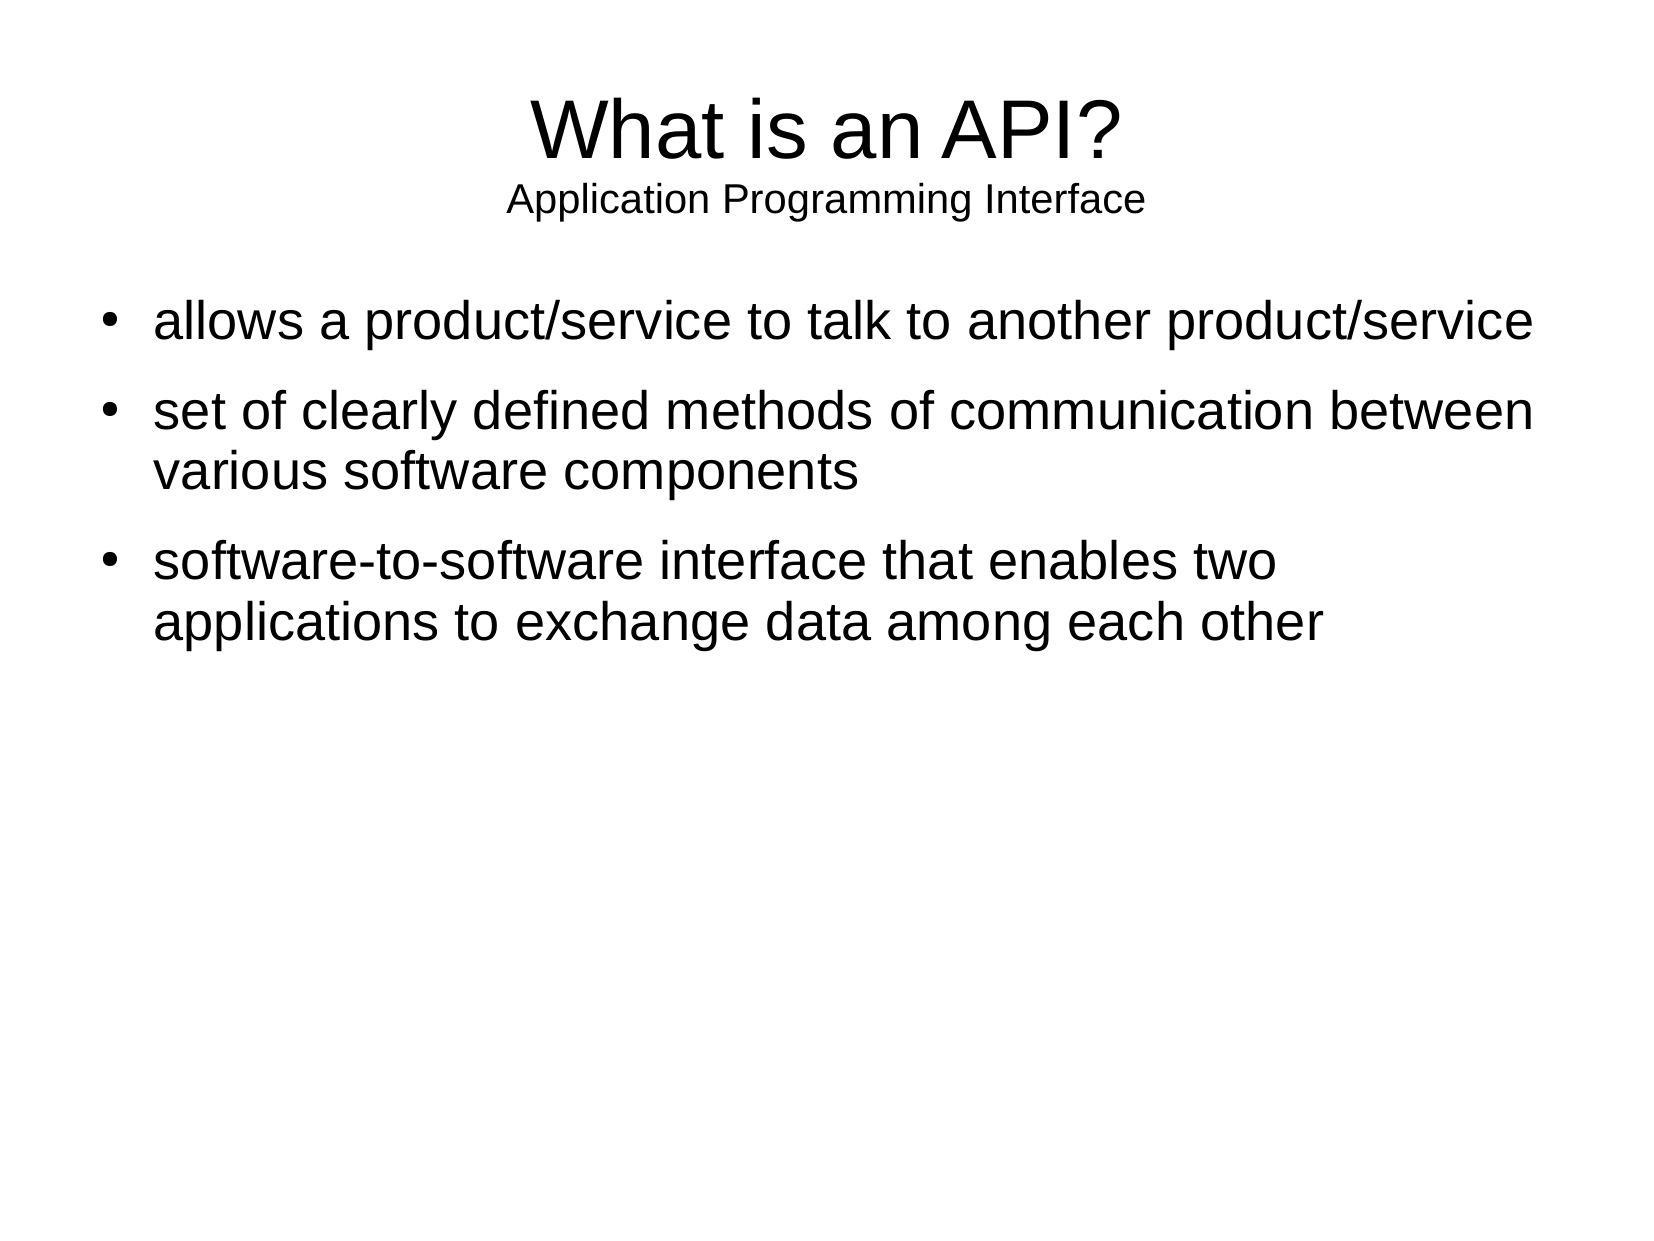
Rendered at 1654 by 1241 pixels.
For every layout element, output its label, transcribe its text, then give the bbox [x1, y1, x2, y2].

list allows a product/service to talk to another product/service set of clearly defined methods of communication between various software components software-to-software interface that enables two applications to exchange data among each other [82, 290, 1571, 1010]
title What is an API? Application Programming Interface [82, 49, 1571, 257]
